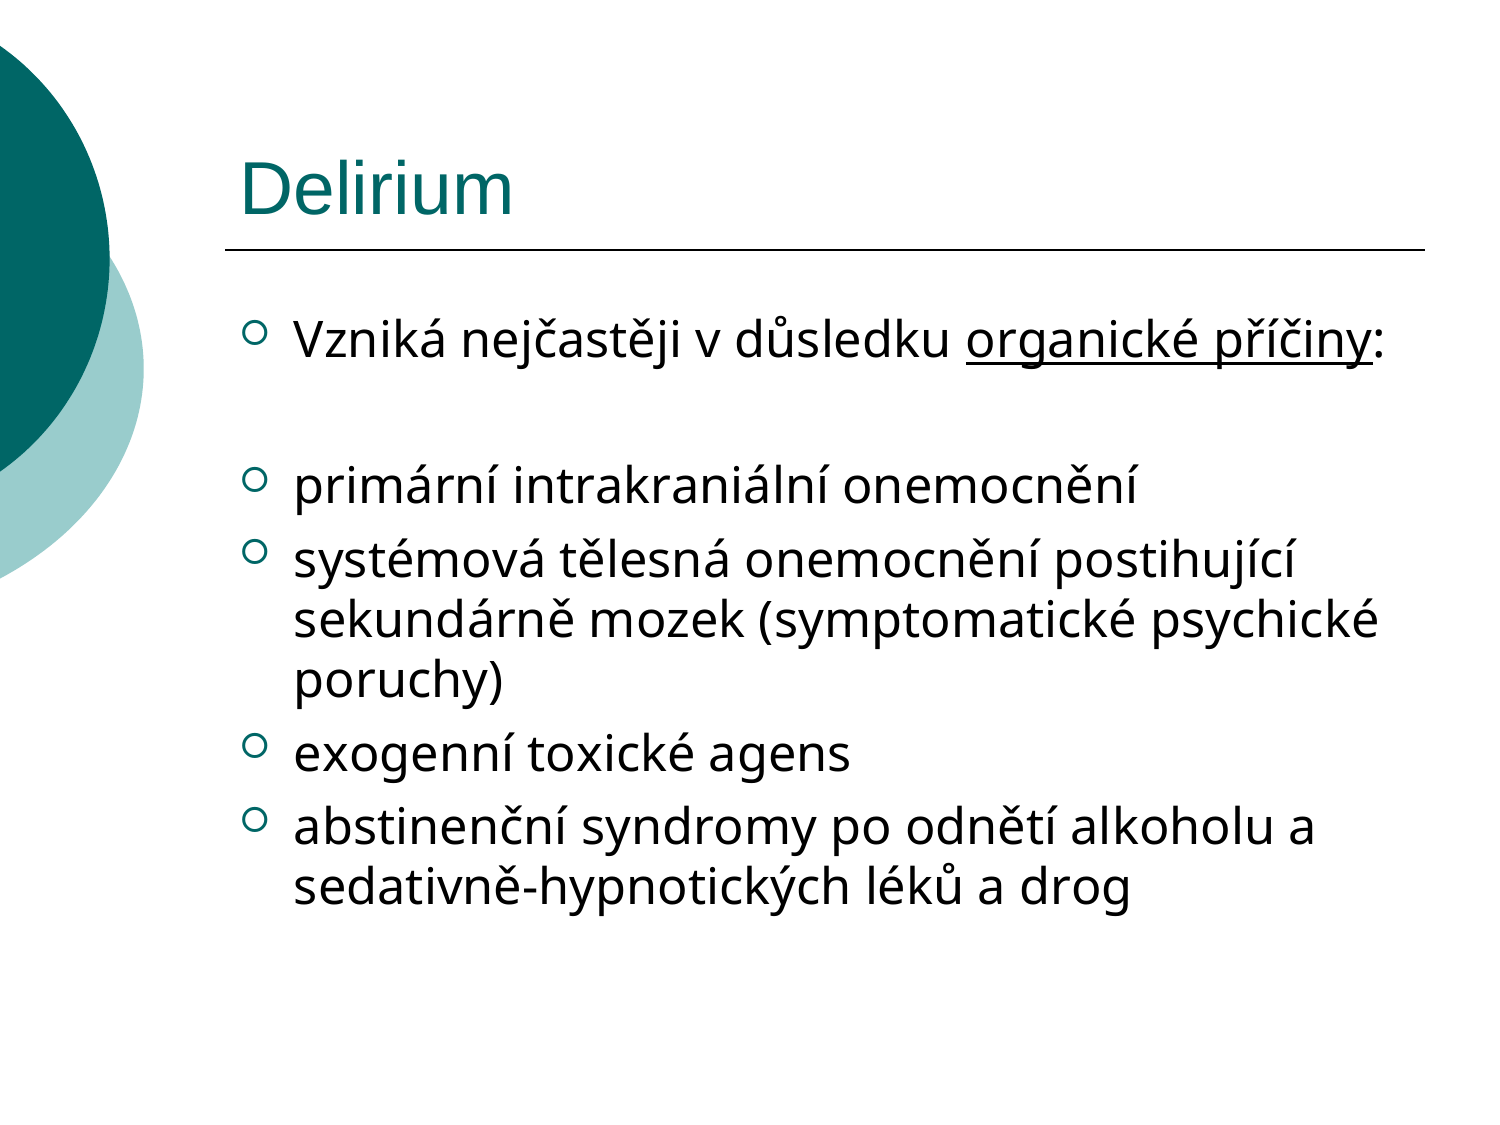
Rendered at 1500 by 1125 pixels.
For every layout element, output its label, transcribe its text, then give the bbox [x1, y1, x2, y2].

list Vzniká nejčastěji v důsledku organické příčiny: primární intrakraniální onemocnění systémová tělesná onemocnění postihující sekundárně mozek (symptomatické psychické poruchy) exogenní toxické agens abstinenční syndromy po odnětí alkoholu a sedativně-hypnotických léků a drog [224, 299, 1425, 975]
title Delirium [224, 49, 1425, 237]
